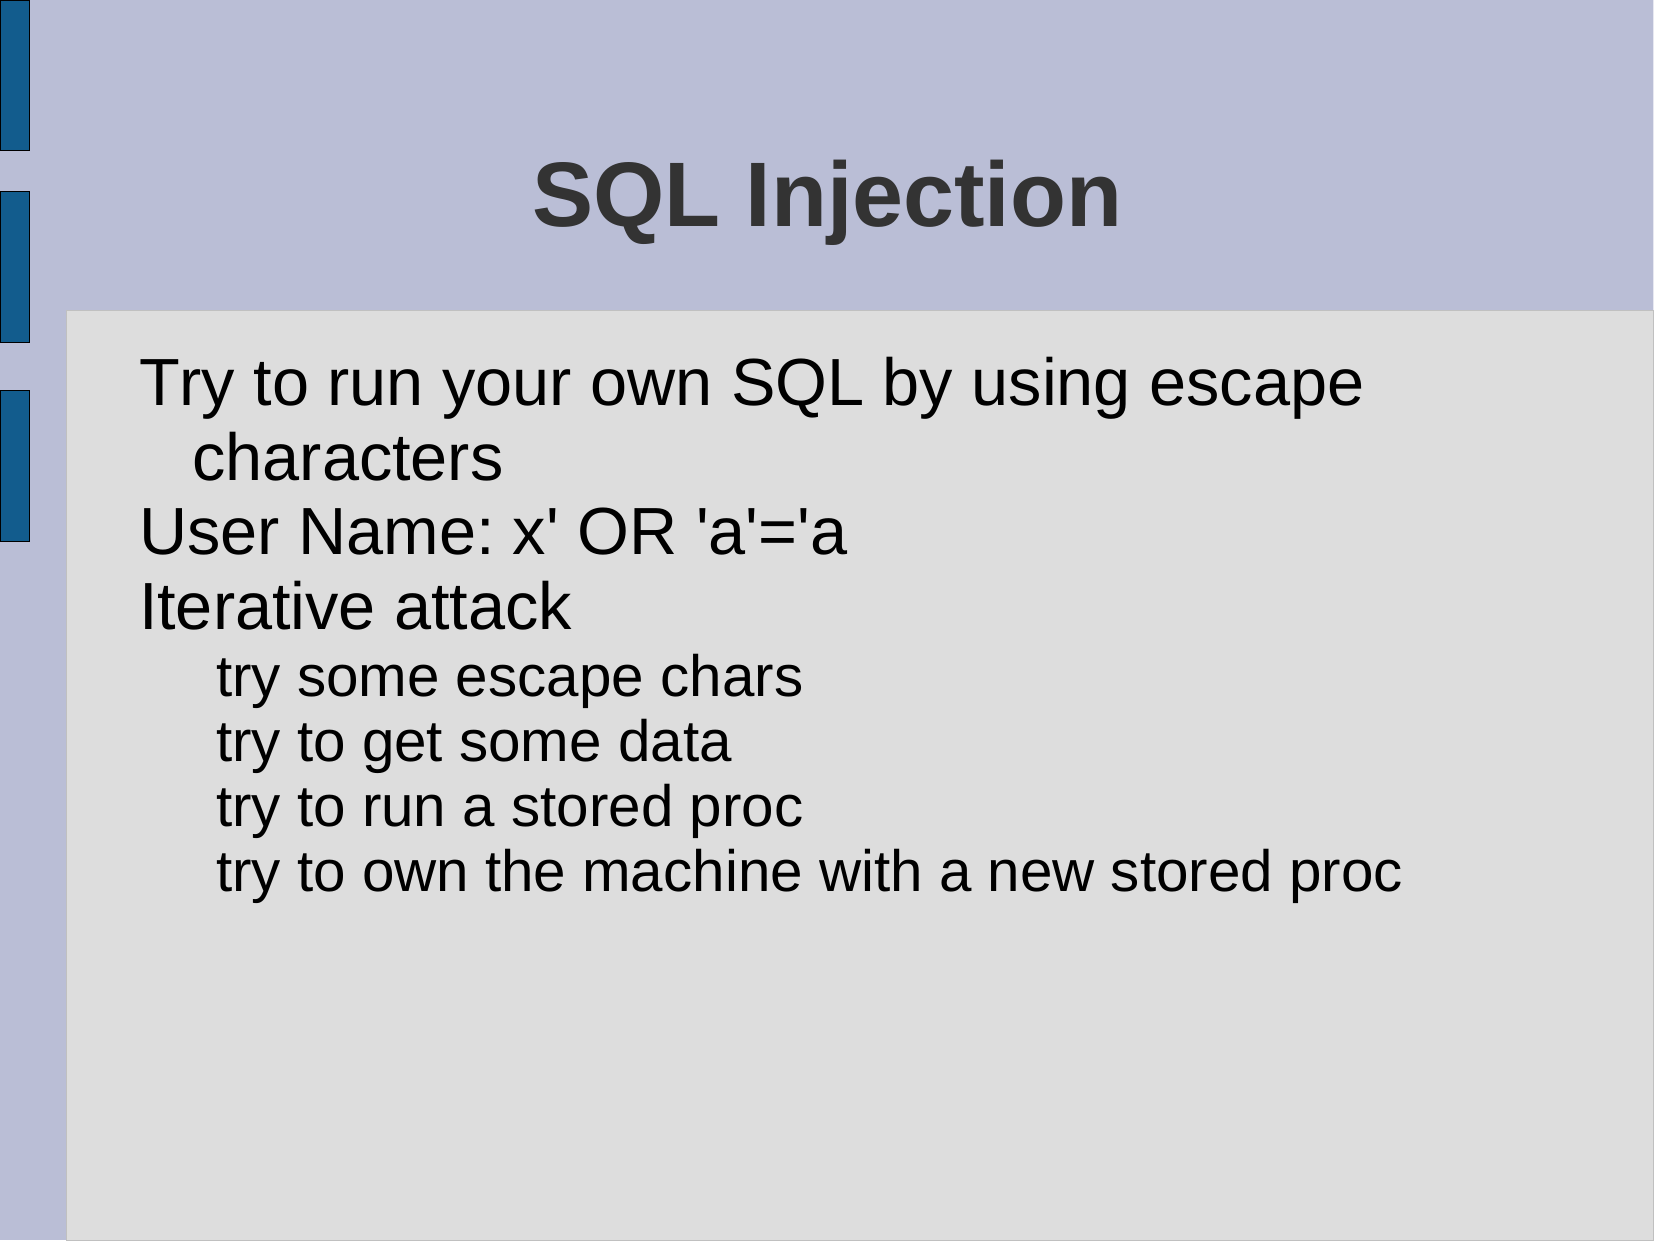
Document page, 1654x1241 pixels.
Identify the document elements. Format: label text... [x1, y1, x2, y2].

list Try to run your own SQL by using escape characters User Name: x' OR 'a'='a Iterative attack try some escape chars try to get some data try to run a stored proc try to own the machine with a new stored proc [121, 344, 1534, 1127]
title SQL Injection [121, 91, 1534, 299]
